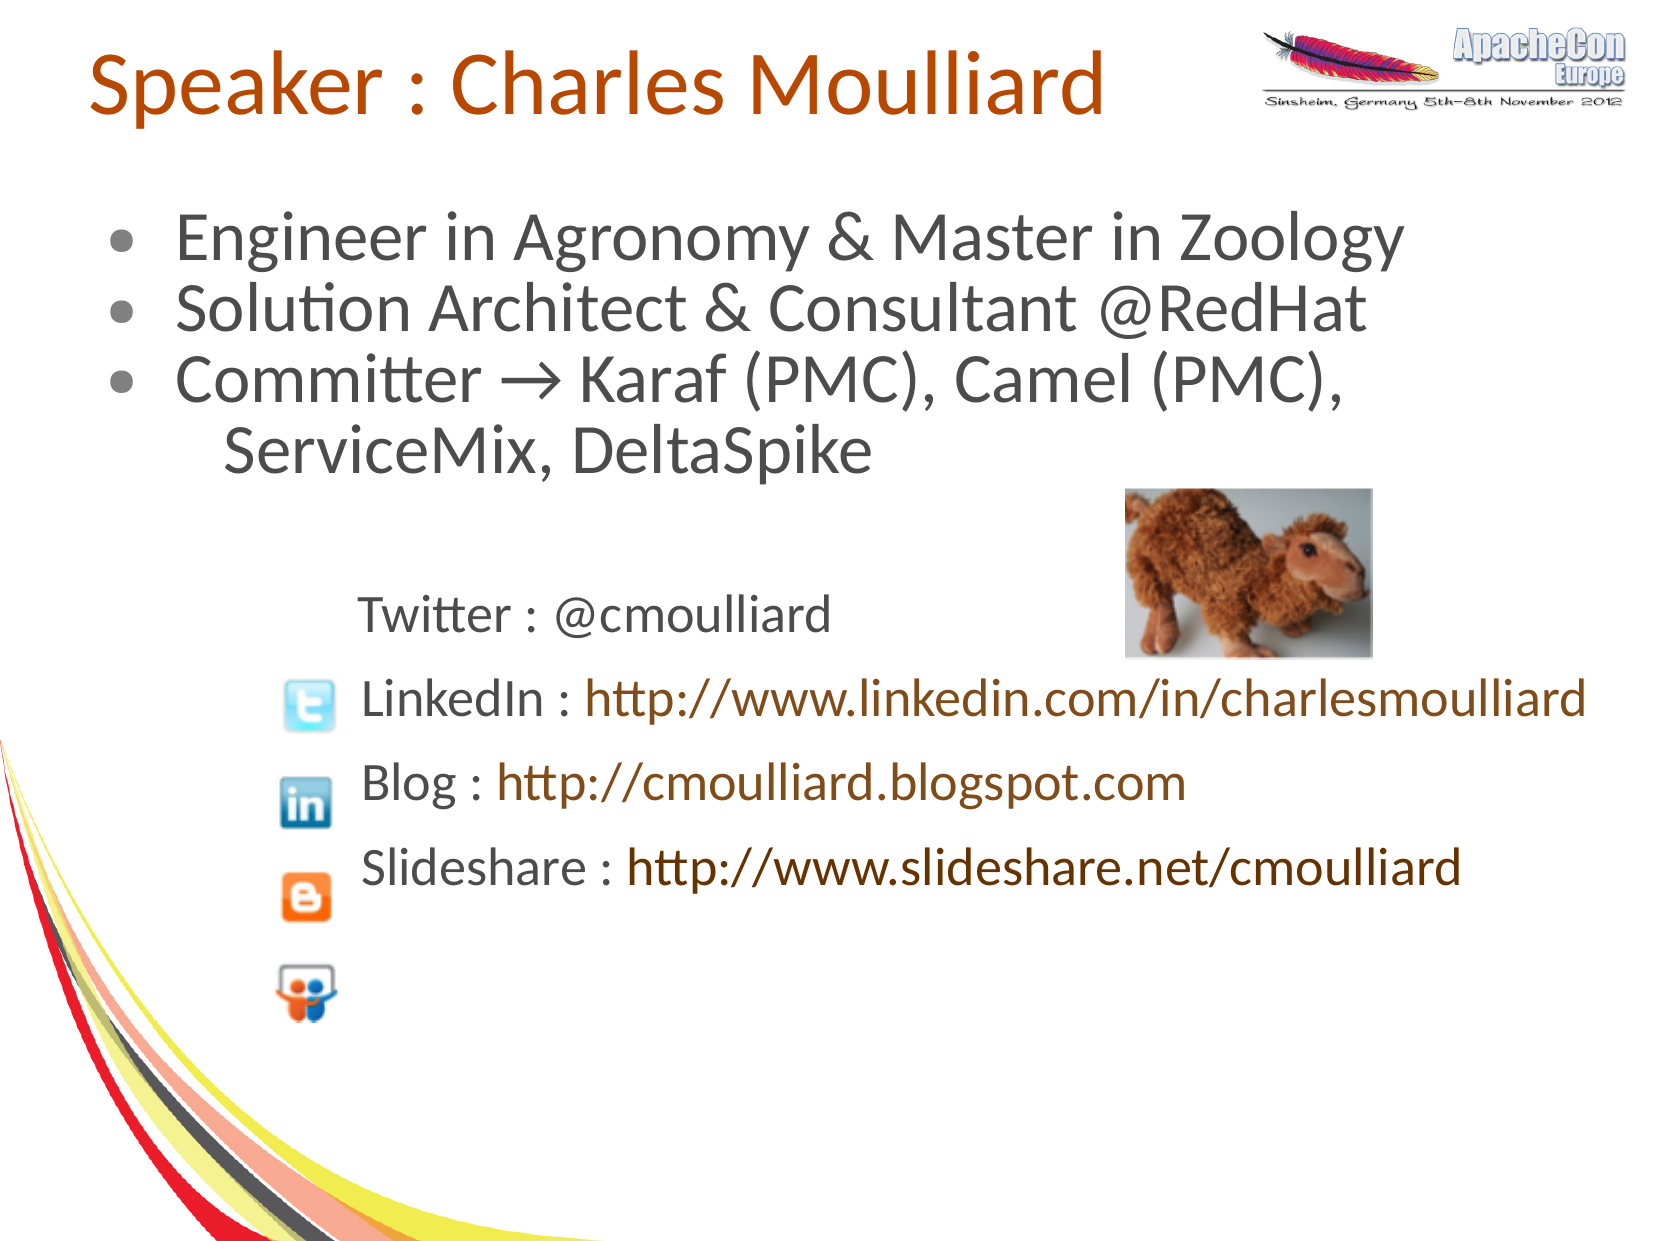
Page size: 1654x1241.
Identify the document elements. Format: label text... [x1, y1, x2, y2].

list Engineer in Agronomy & Master in Zoology Solution Architect & Consultant @RedHat Committer → Karaf (PMC), Camel (PMC), ServiceMix, DeltaSpike Twitter : @cmoulliard LinkedIn : http://www.linkedin.com/in/charlesmoulliard Blog : http://cmoulliard.blogspot.com Slideshare : http://www.slideshare.net/cmoulliard [88, 207, 1606, 1205]
title Speaker : Charles Moulliard [88, 35, 1447, 148]
picture [0, 0, 1654, 1241]
